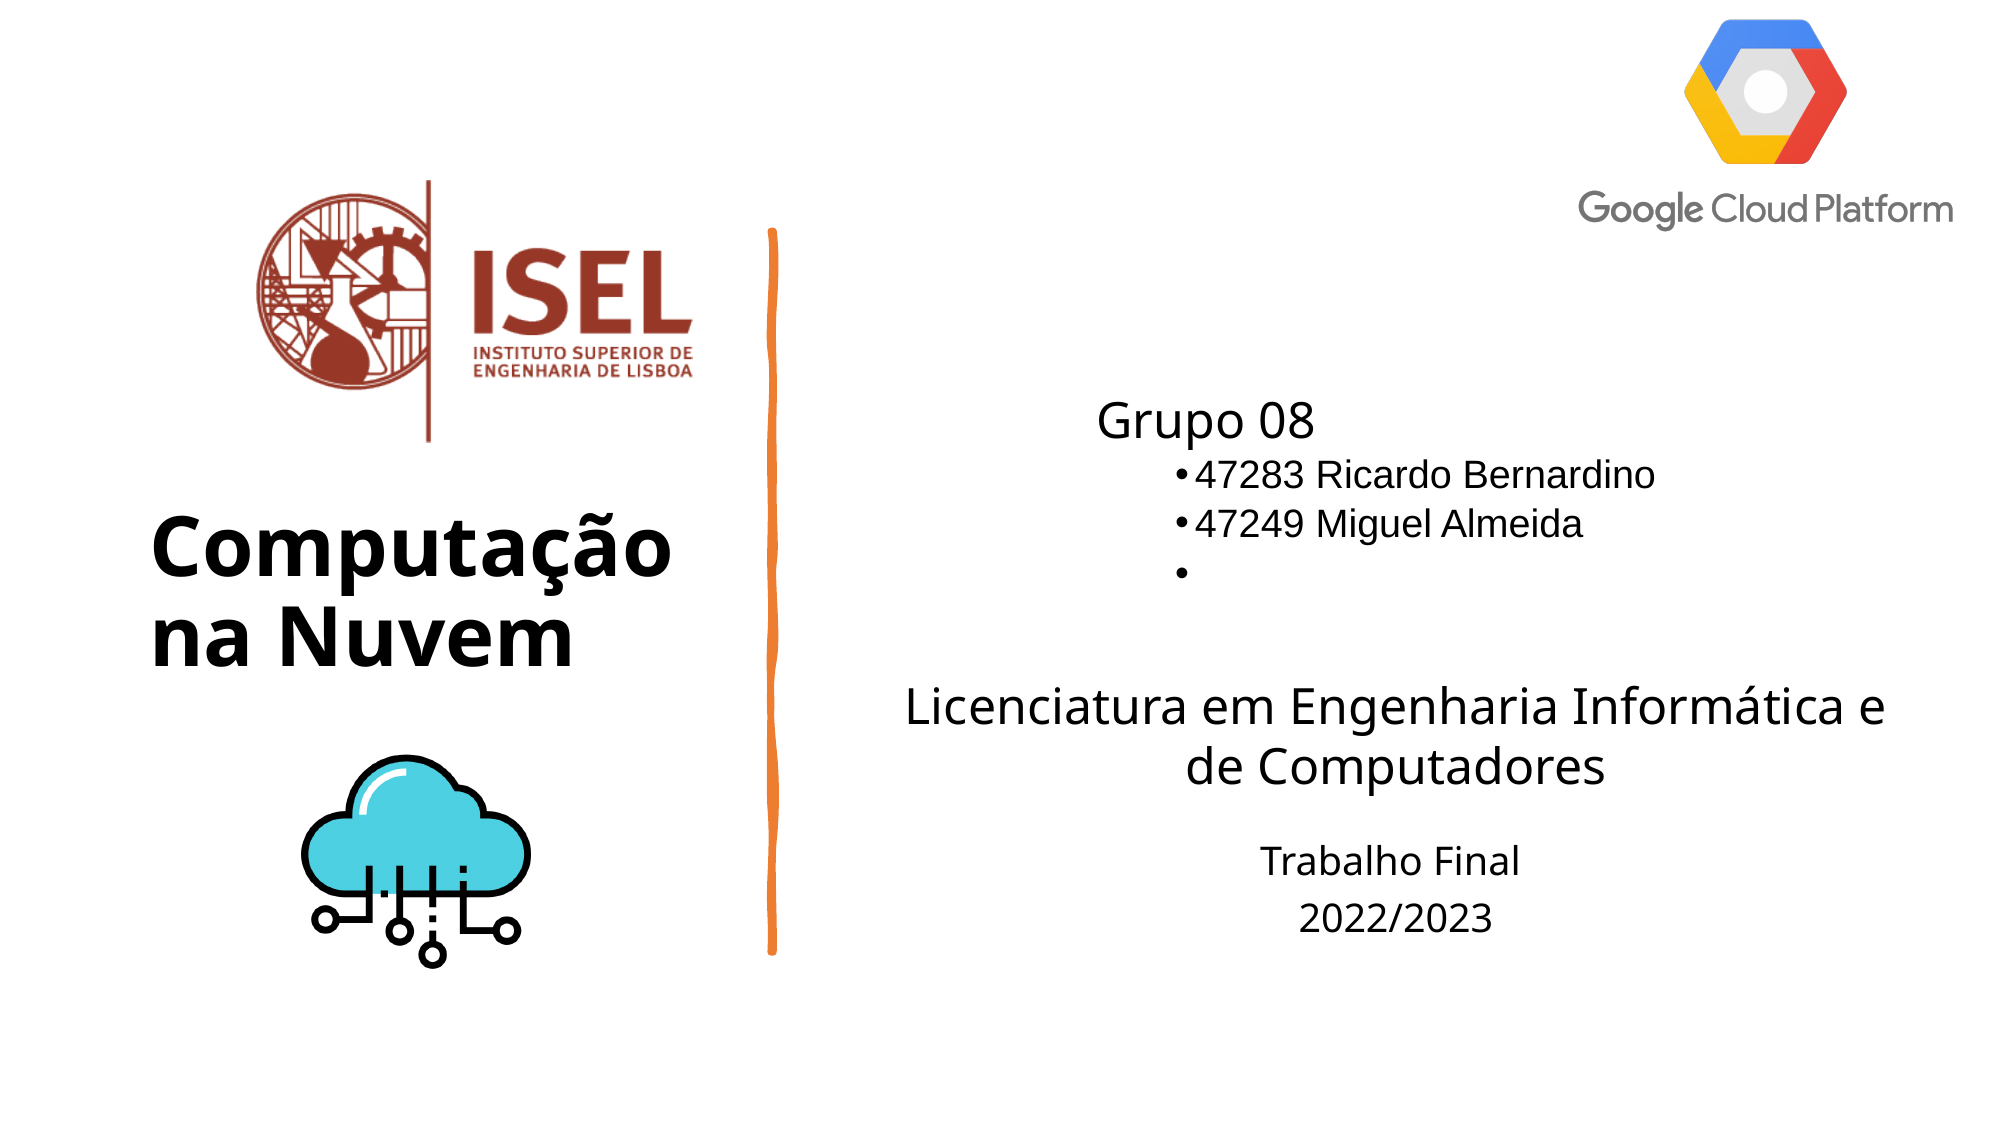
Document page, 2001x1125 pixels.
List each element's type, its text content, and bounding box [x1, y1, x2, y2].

text_box Licenciatura em Engenharia Informática e de Computadores [862, 667, 1931, 804]
picture [301, 747, 531, 976]
text_box Computação na Nuvem [134, 388, 756, 802]
picture [256, 180, 693, 443]
text_box [769, 231, 776, 953]
text_box Grupo 08 47283 Ricardo Bernardino 47249 Miguel Almeida [1081, 388, 1695, 562]
text_box Trabalho Final 2022/2023 [1114, 828, 1678, 953]
picture [1540, 0, 1991, 261]
